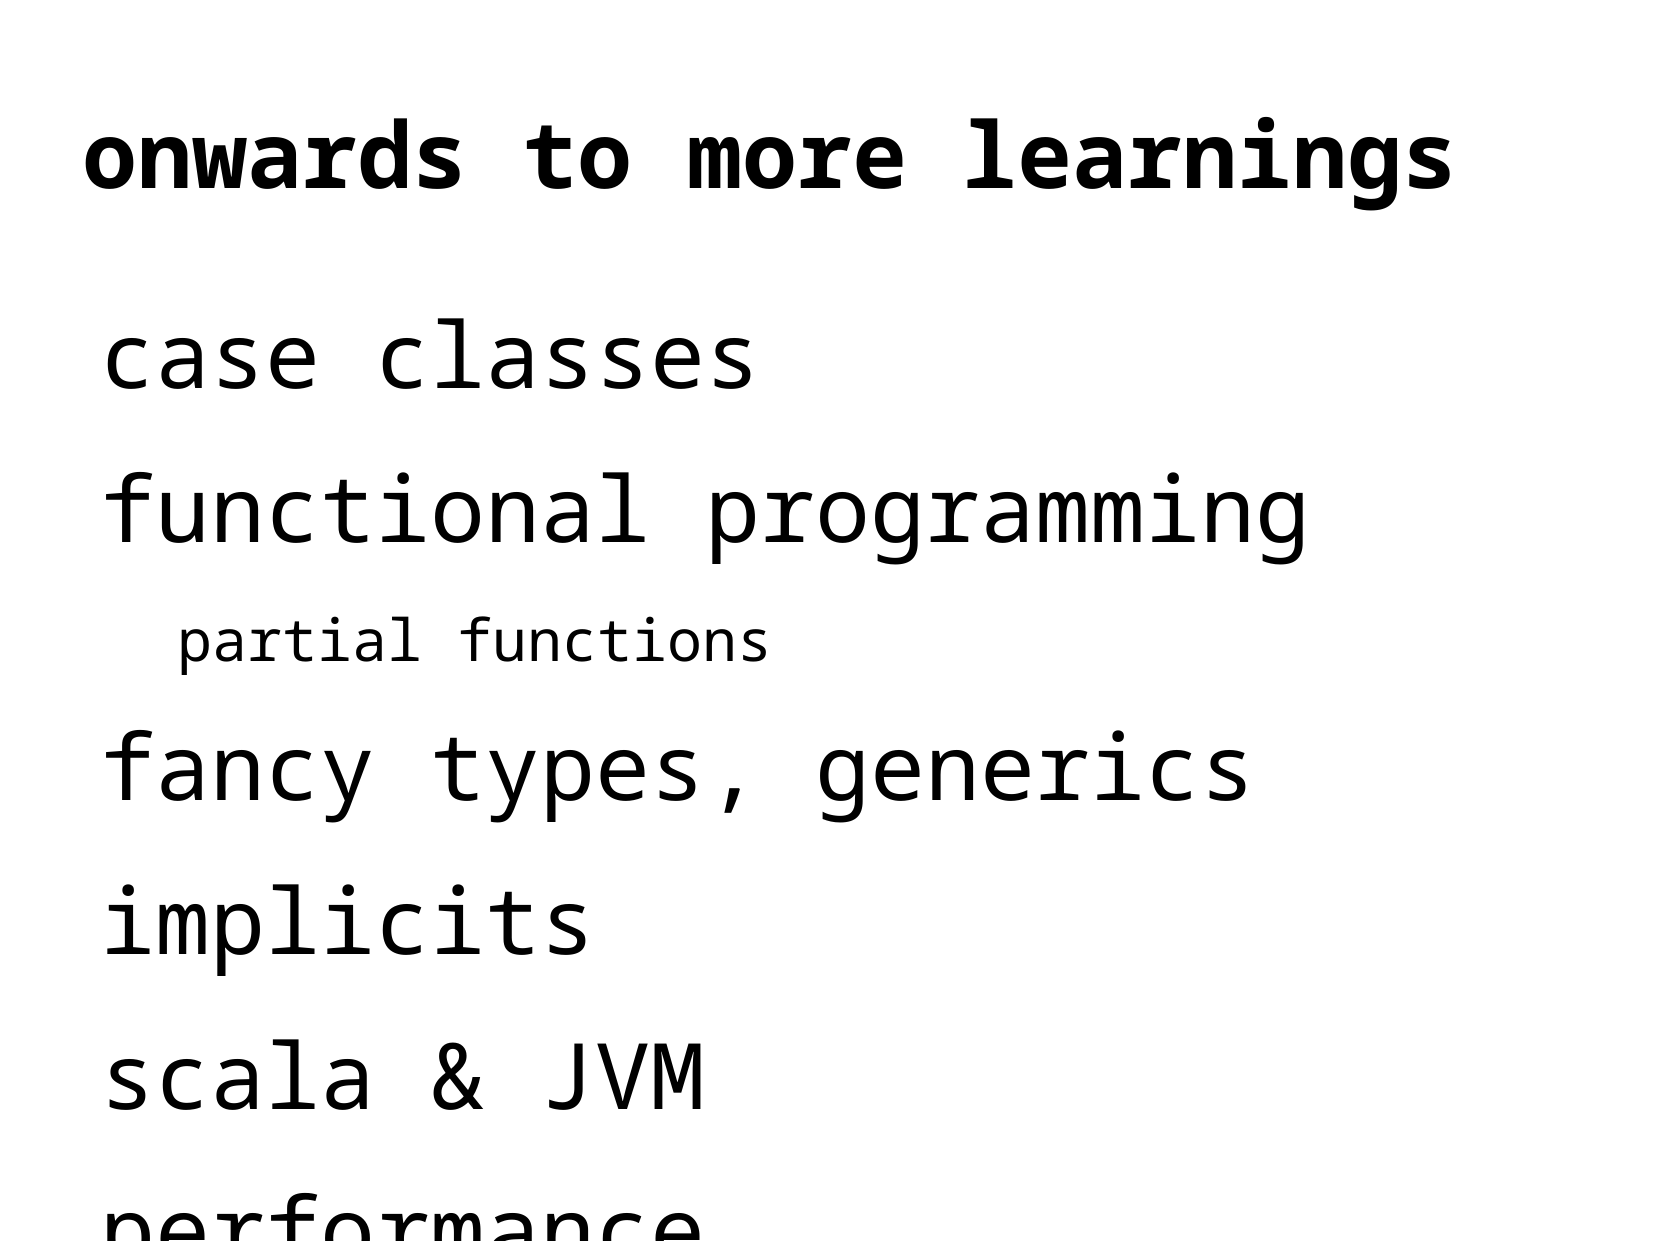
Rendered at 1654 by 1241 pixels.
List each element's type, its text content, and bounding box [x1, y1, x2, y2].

list case classes functional programming partial functions fancy types, generics implicits scala & JVM performance [82, 290, 1571, 1172]
title onwards to more learnings [82, 49, 1571, 257]
